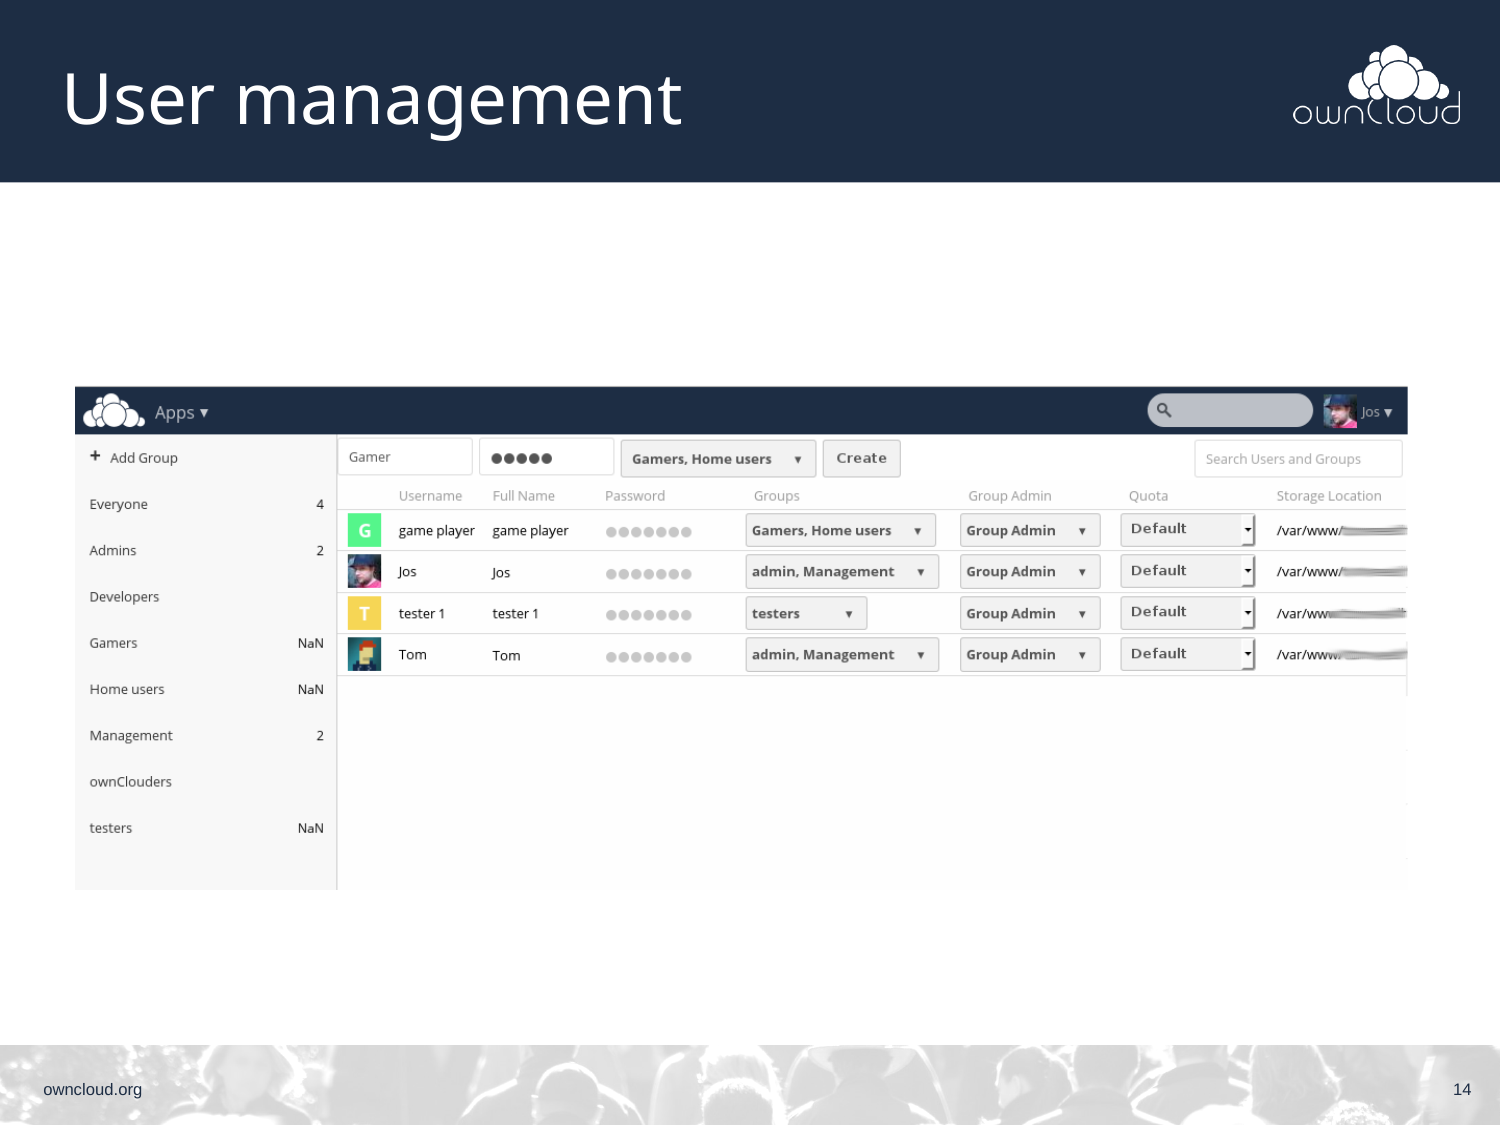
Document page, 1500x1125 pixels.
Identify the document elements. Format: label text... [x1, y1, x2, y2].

title User management [46, 5, 1258, 187]
picture [75, 385, 1408, 890]
picture [1293, 45, 1460, 124]
picture [0, 1045, 1500, 1125]
